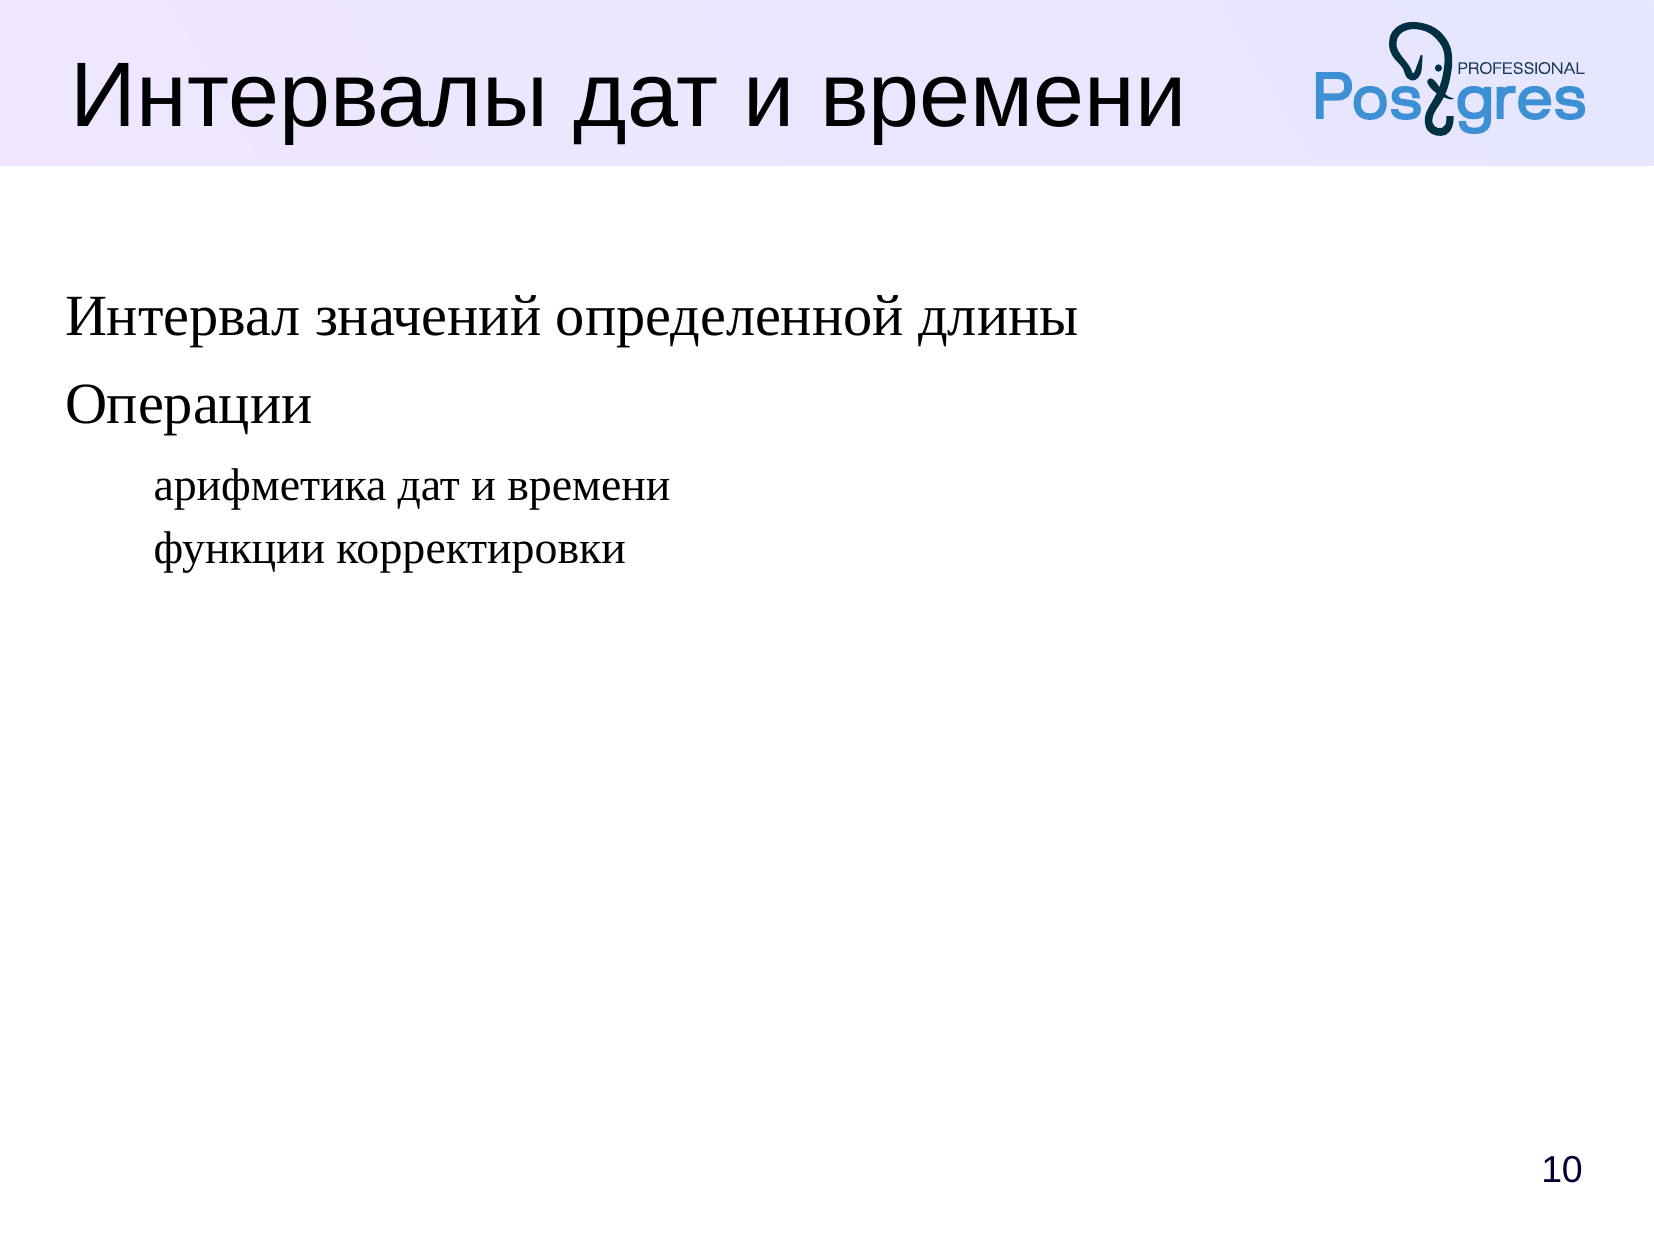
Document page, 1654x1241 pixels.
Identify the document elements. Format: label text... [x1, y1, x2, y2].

list Интервал значений определенной длины Операции арифметика дат и времени функции корректировки [64, 283, 1577, 1141]
title Интервалы дат и времени [70, 43, 1241, 147]
